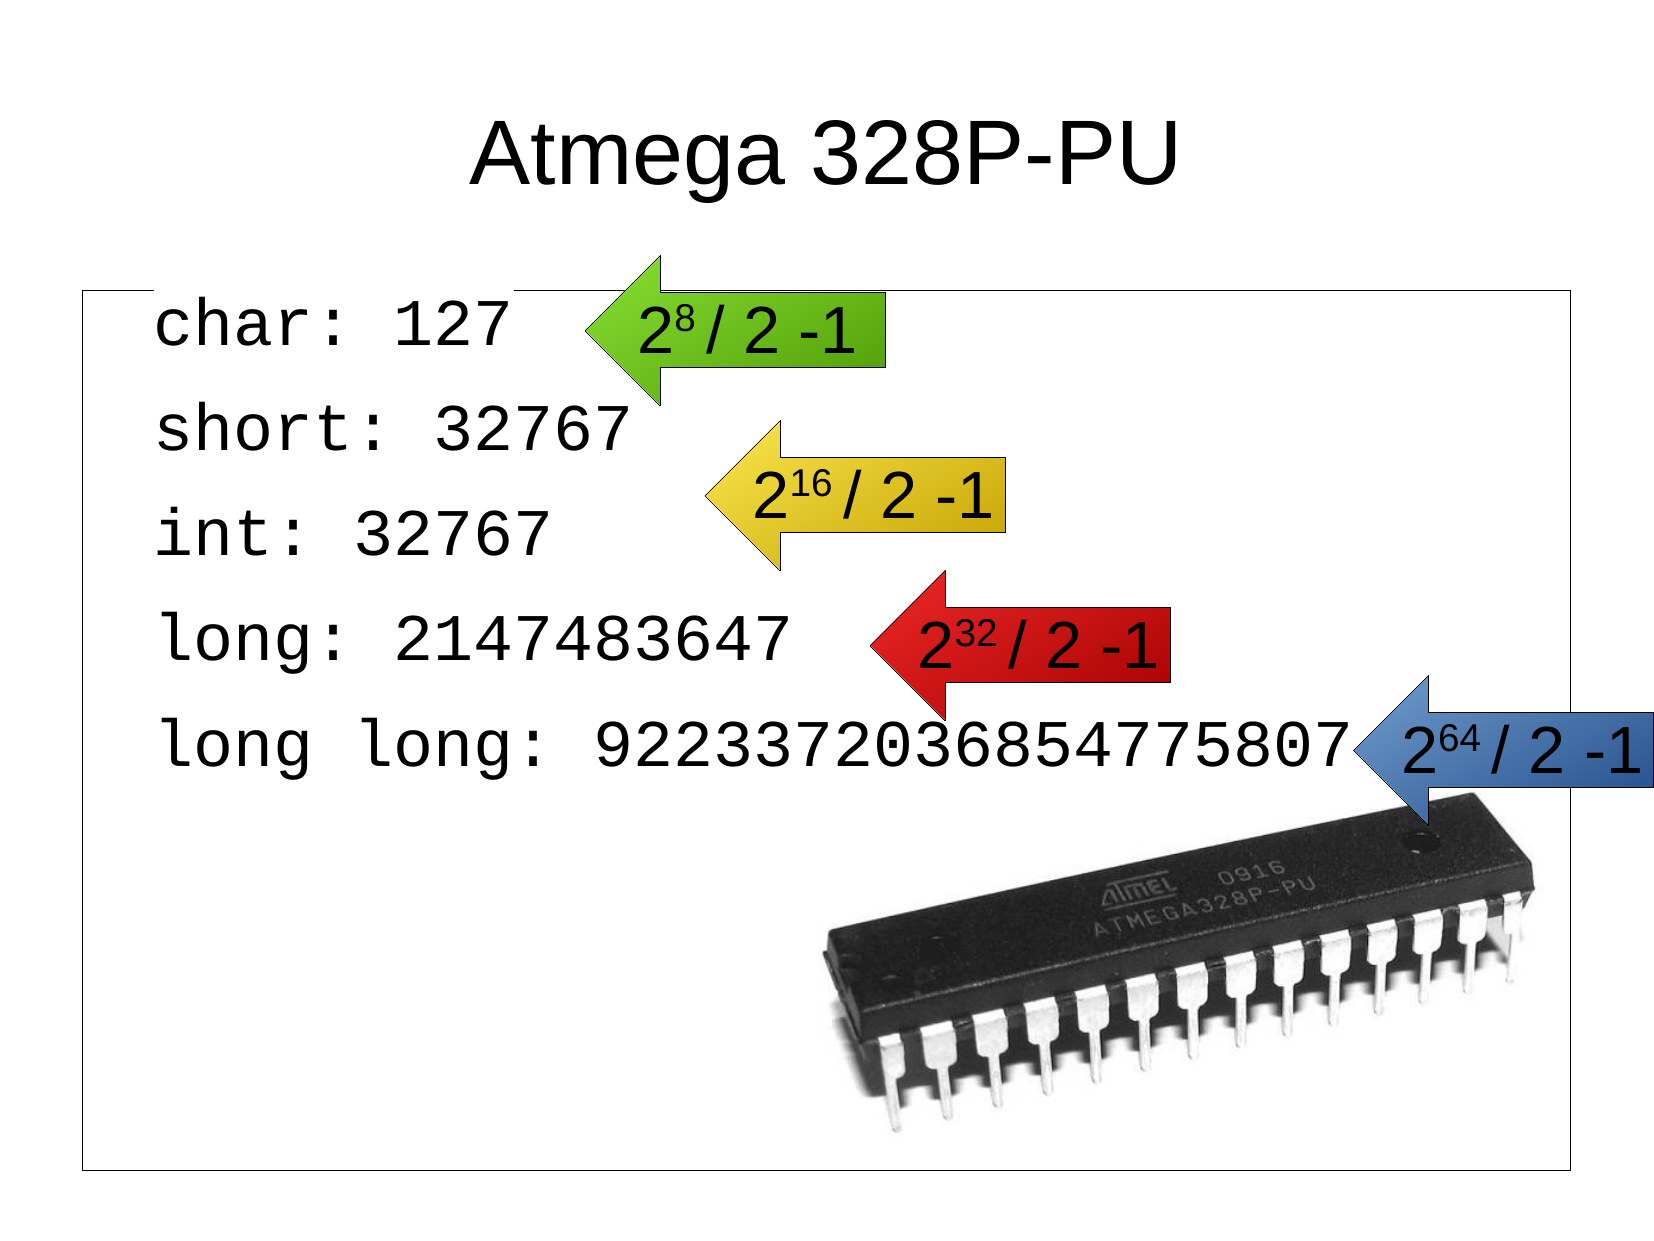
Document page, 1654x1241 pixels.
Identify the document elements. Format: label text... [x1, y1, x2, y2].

picture [818, 779, 1546, 1141]
text_box 28 / 2 -1 [585, 255, 886, 406]
text_box 216 / 2 -1 [705, 420, 1006, 571]
text_box 264 / 2 -1 [1353, 675, 1654, 826]
text_box 232 / 2 -1 [870, 570, 1171, 721]
list char: 127 short: 32767 int: 32767 long: 2147483647 long long: 9223372036854775807 [82, 290, 1571, 1171]
title Atmega 328P-PU [82, 49, 1571, 257]
